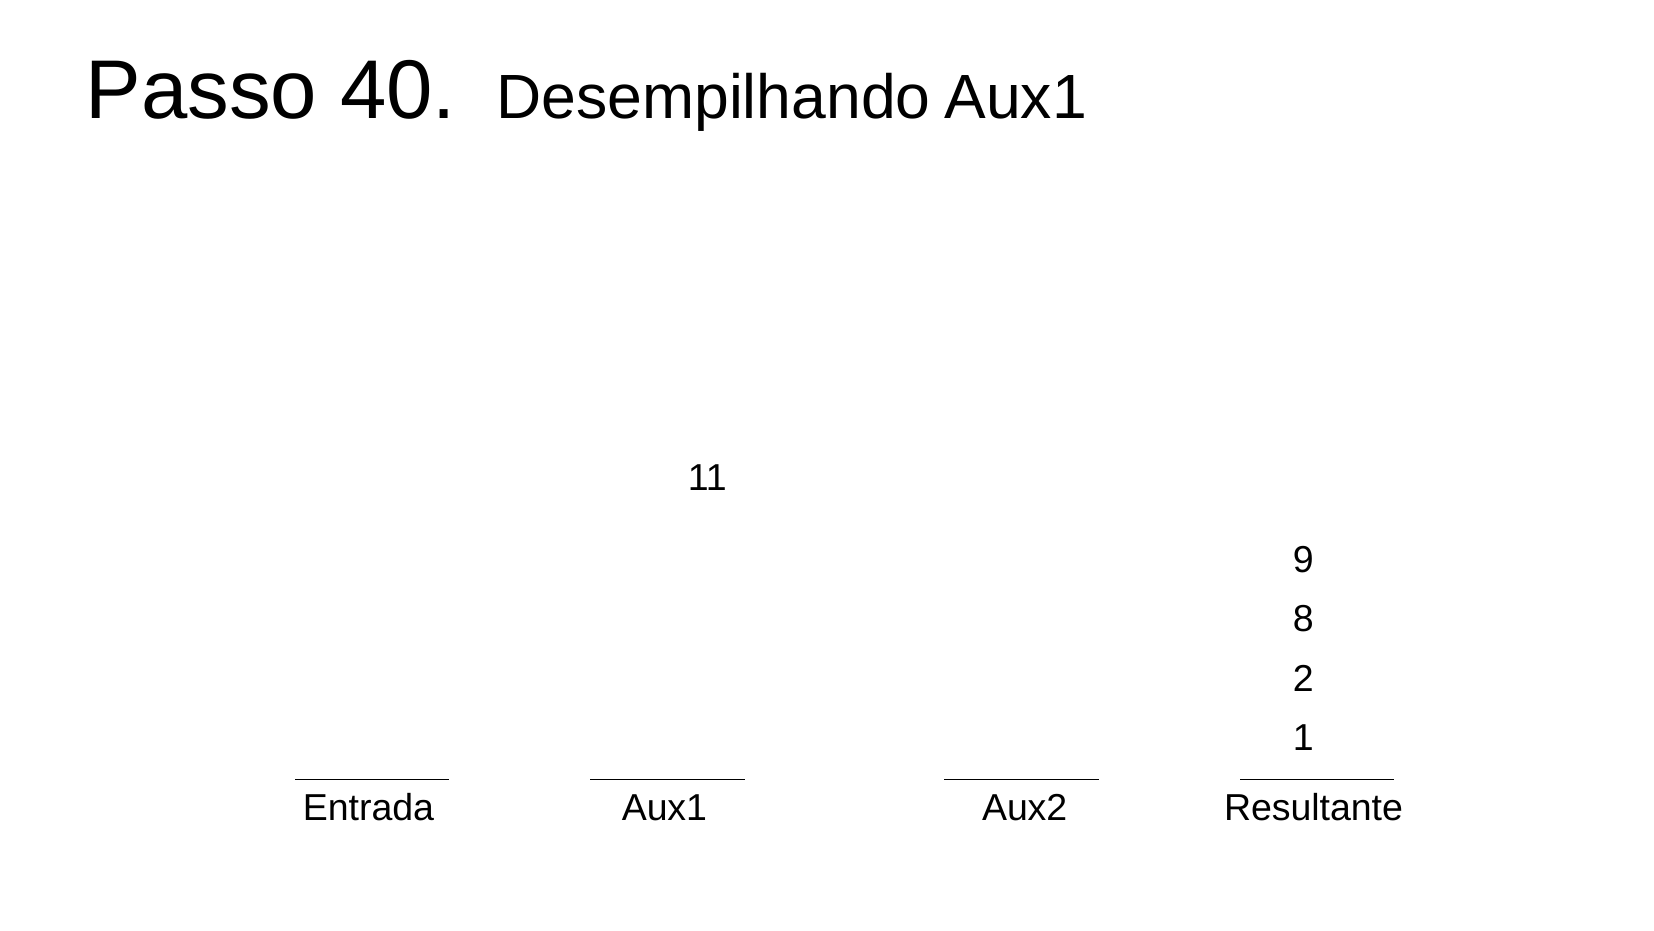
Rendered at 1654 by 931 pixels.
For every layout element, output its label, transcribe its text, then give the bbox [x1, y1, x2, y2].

text_box Entrada [288, 779, 449, 837]
text_box 9 [1278, 531, 1347, 589]
text_box 1 [1278, 708, 1347, 766]
text_box Resultante [1209, 779, 1418, 837]
text_box 11 [673, 448, 742, 506]
text_box Passo 40. Desempilhando Aux1 [70, 35, 1583, 353]
text_box Aux1 [607, 780, 723, 837]
text_box 2 [1278, 649, 1347, 707]
text_box 8 [1278, 590, 1347, 648]
text_box Aux2 [967, 780, 1083, 837]
